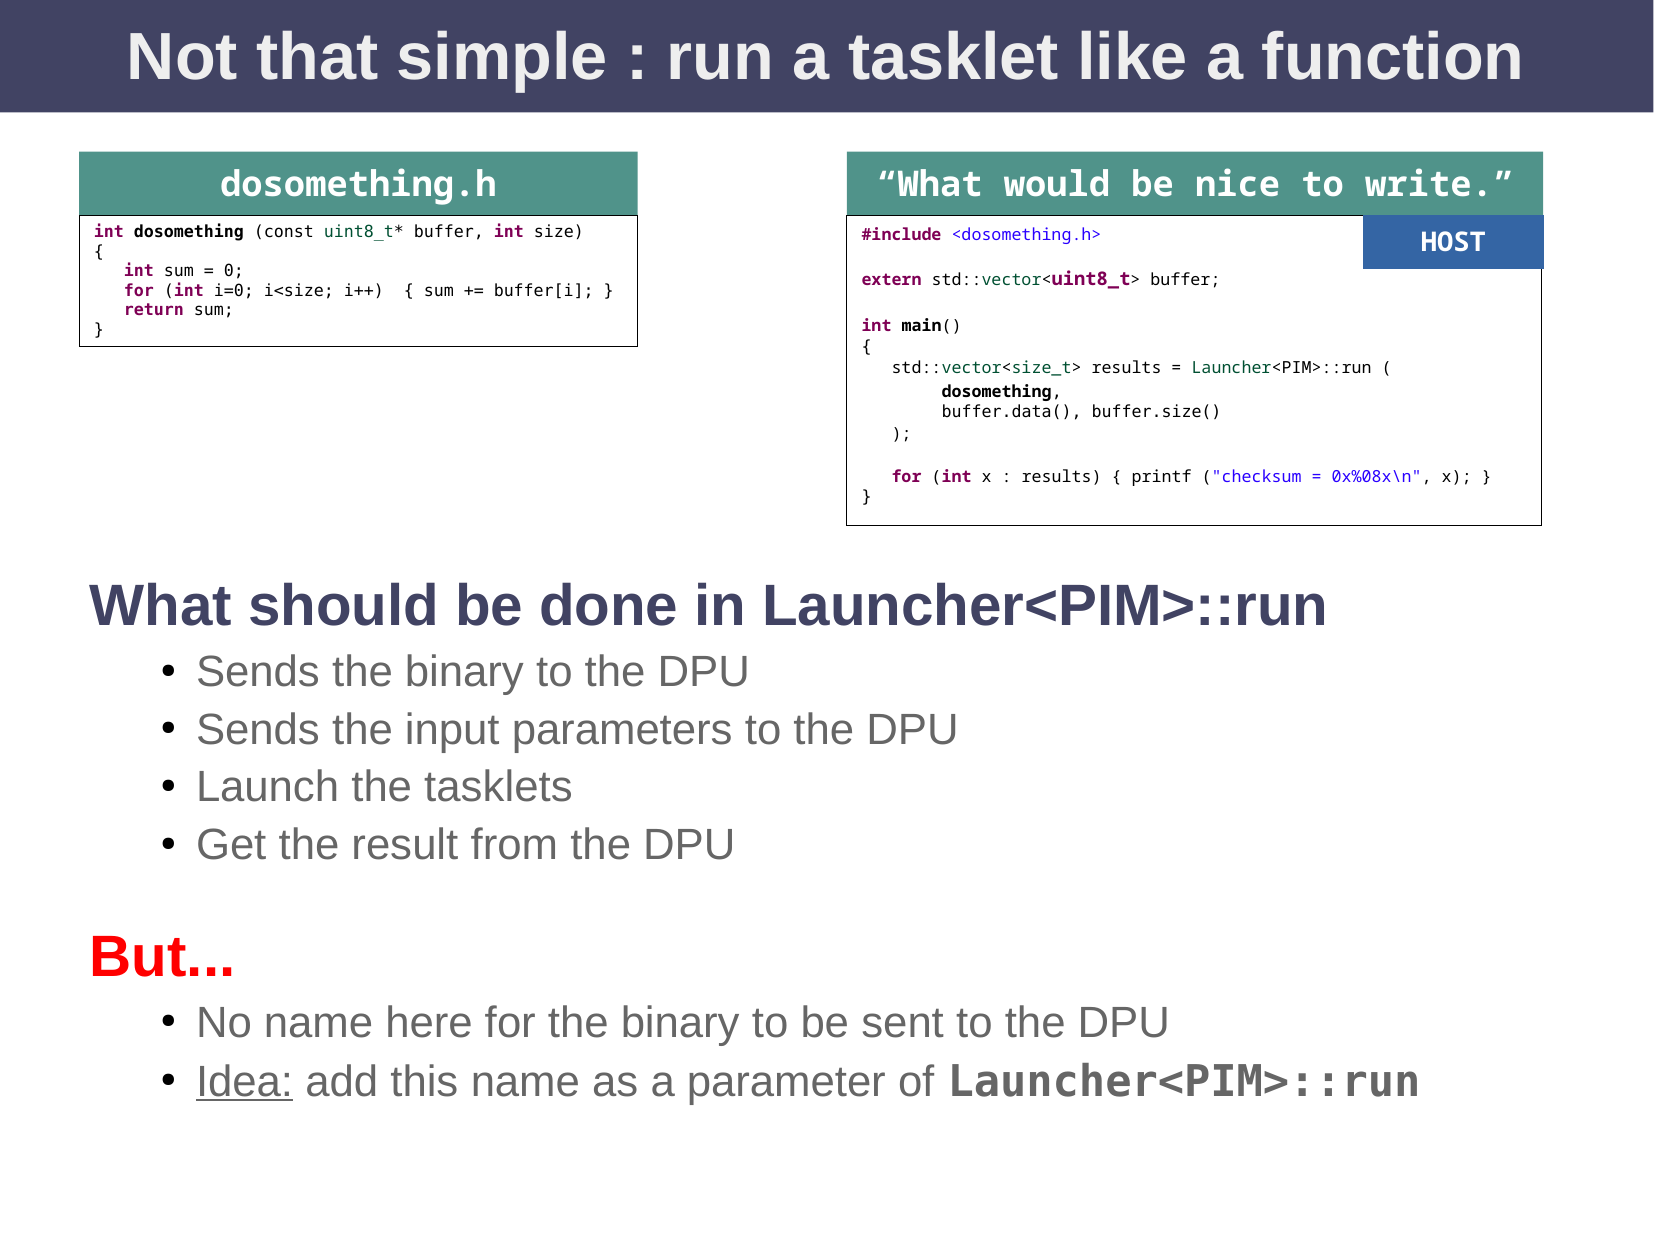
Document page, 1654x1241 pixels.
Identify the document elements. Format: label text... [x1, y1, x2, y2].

text_box Not that simple : run a tasklet like a function [0, 0, 1654, 113]
text_box int dosomething (const uint8_t* buffer, int size) { int sum = 0; for (int i=0; i<size; i++) { sum += buffer[i]; } return sum; } [79, 215, 638, 347]
text_box What should be done in Launcher<PIM>::run Sends the binary to the DPU Sends the input parameters to the DPU Launch the tasklets Get the result from the DPU But... No name here for the binary to be sent to the DPU Idea: add this name as a parameter of Launcher<PIM>::run [75, 565, 1619, 1172]
text_box dosomething.h [79, 151, 638, 215]
text_box HOST [1363, 215, 1544, 269]
text_box #include <dosomething.h> extern std::vector<uint8_t> buffer; int main() { std::vector<size_t> results = Launcher<PIM>::run ( dosomething, buffer.data(), buffer.size() ); for (int x : results) { printf ("checksum = 0x%08x\n", x); } } [846, 215, 1542, 526]
text_box “What would be nice to write.” [846, 151, 1544, 215]
